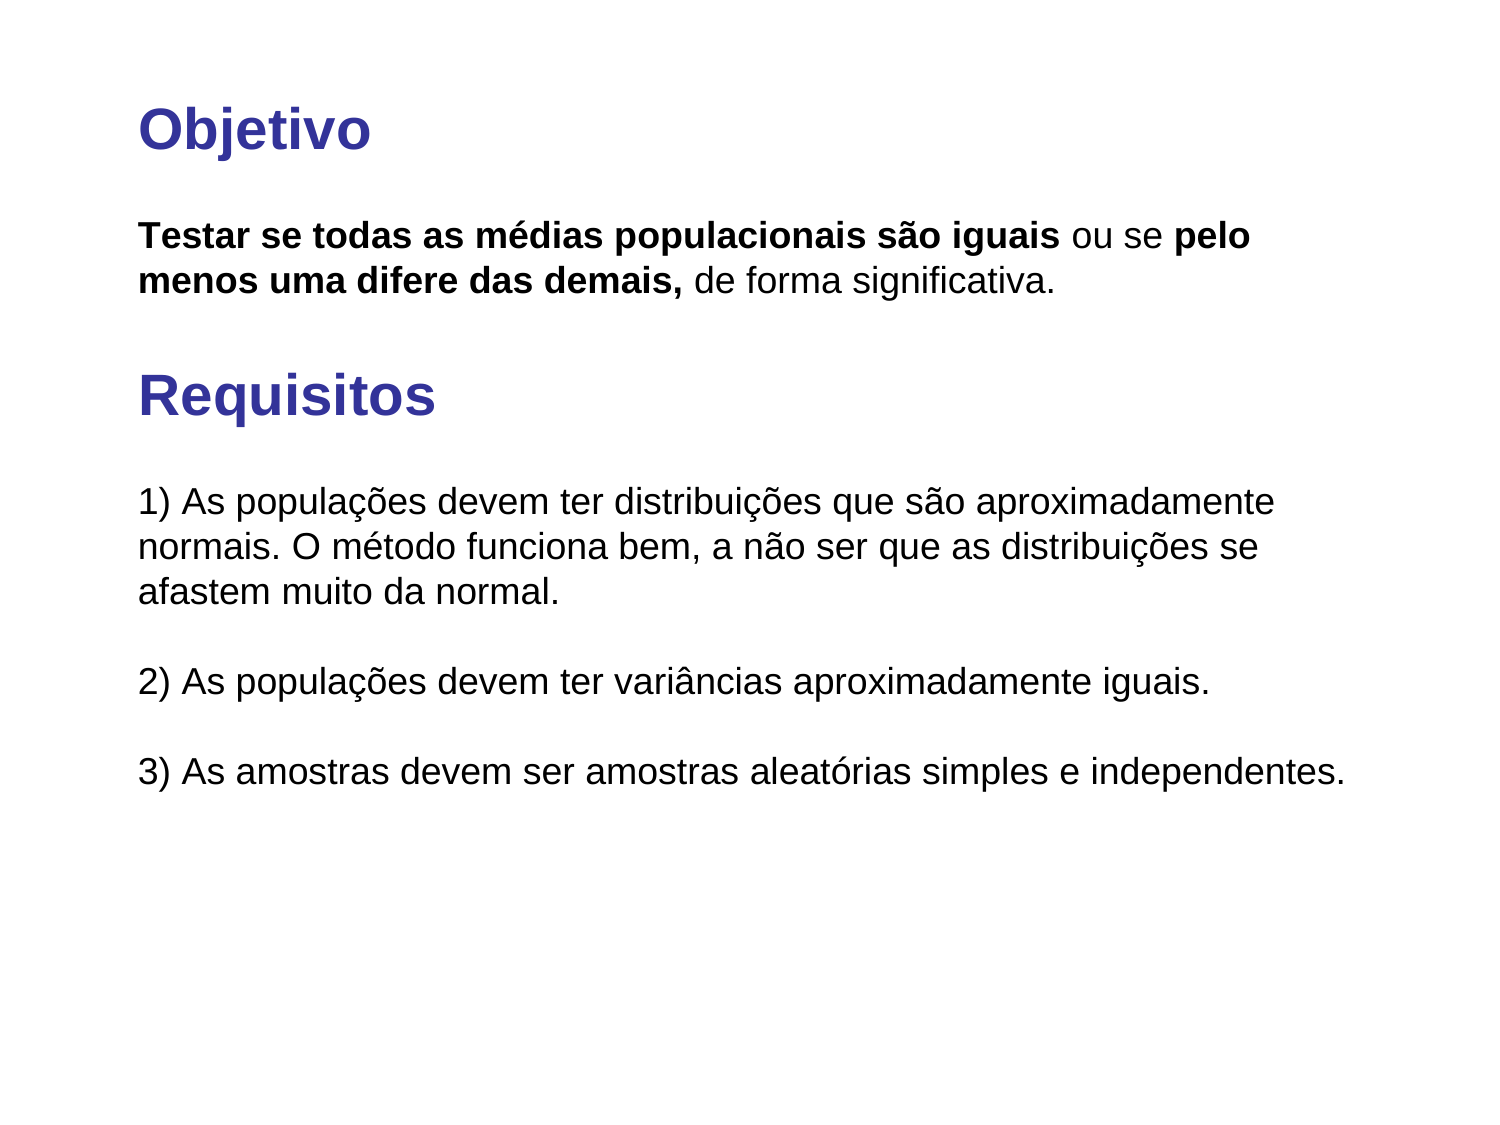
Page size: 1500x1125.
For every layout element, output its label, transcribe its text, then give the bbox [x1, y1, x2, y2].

text_box Requisitos [123, 349, 1400, 445]
text_box 1) As populações devem ter distribuições que são aproximadamente normais. O método funciona bem, a não ser que as distribuições se afastem muito da normal. 2) As populações devem ter variâncias aproximadamente iguais. 3) As amostras devem ser amostras aleatórias simples e independentes. [123, 469, 1366, 800]
text_box Objetivo [123, 84, 1400, 179]
text_box Testar se todas as médias populacionais são iguais ou se pelo menos uma difere das demais, de forma significativa. [123, 203, 1366, 315]
